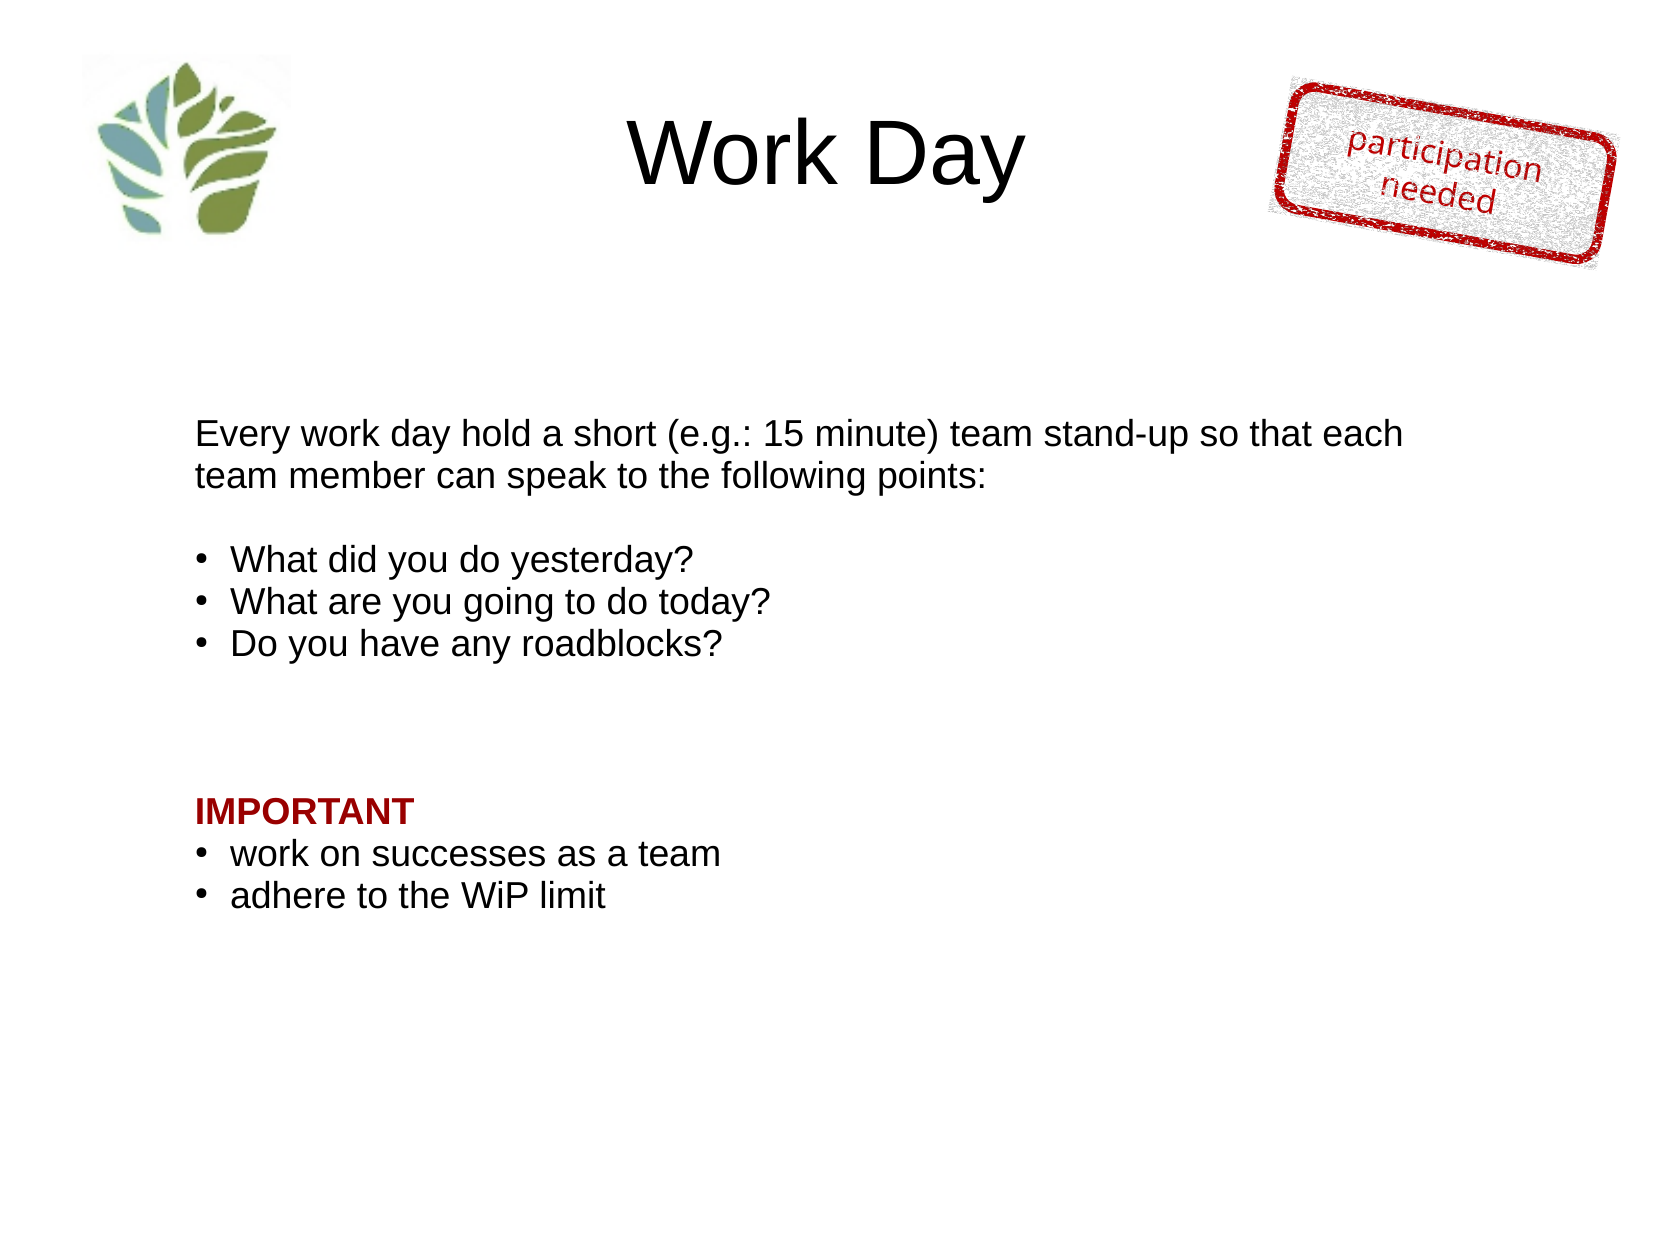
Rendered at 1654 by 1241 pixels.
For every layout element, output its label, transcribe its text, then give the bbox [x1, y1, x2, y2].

picture [1267, 75, 1621, 271]
title Work Day [291, 49, 1571, 257]
text_box Every work day hold a short (e.g.: 15 minute) team stand-up so that each team member can speak to the following points: What did you do yesterday? What are you going to do today? Do you have any roadblocks? IMPORTANT work on successes as a team adhere to the WiP limit [180, 405, 1471, 968]
picture [82, 49, 291, 258]
